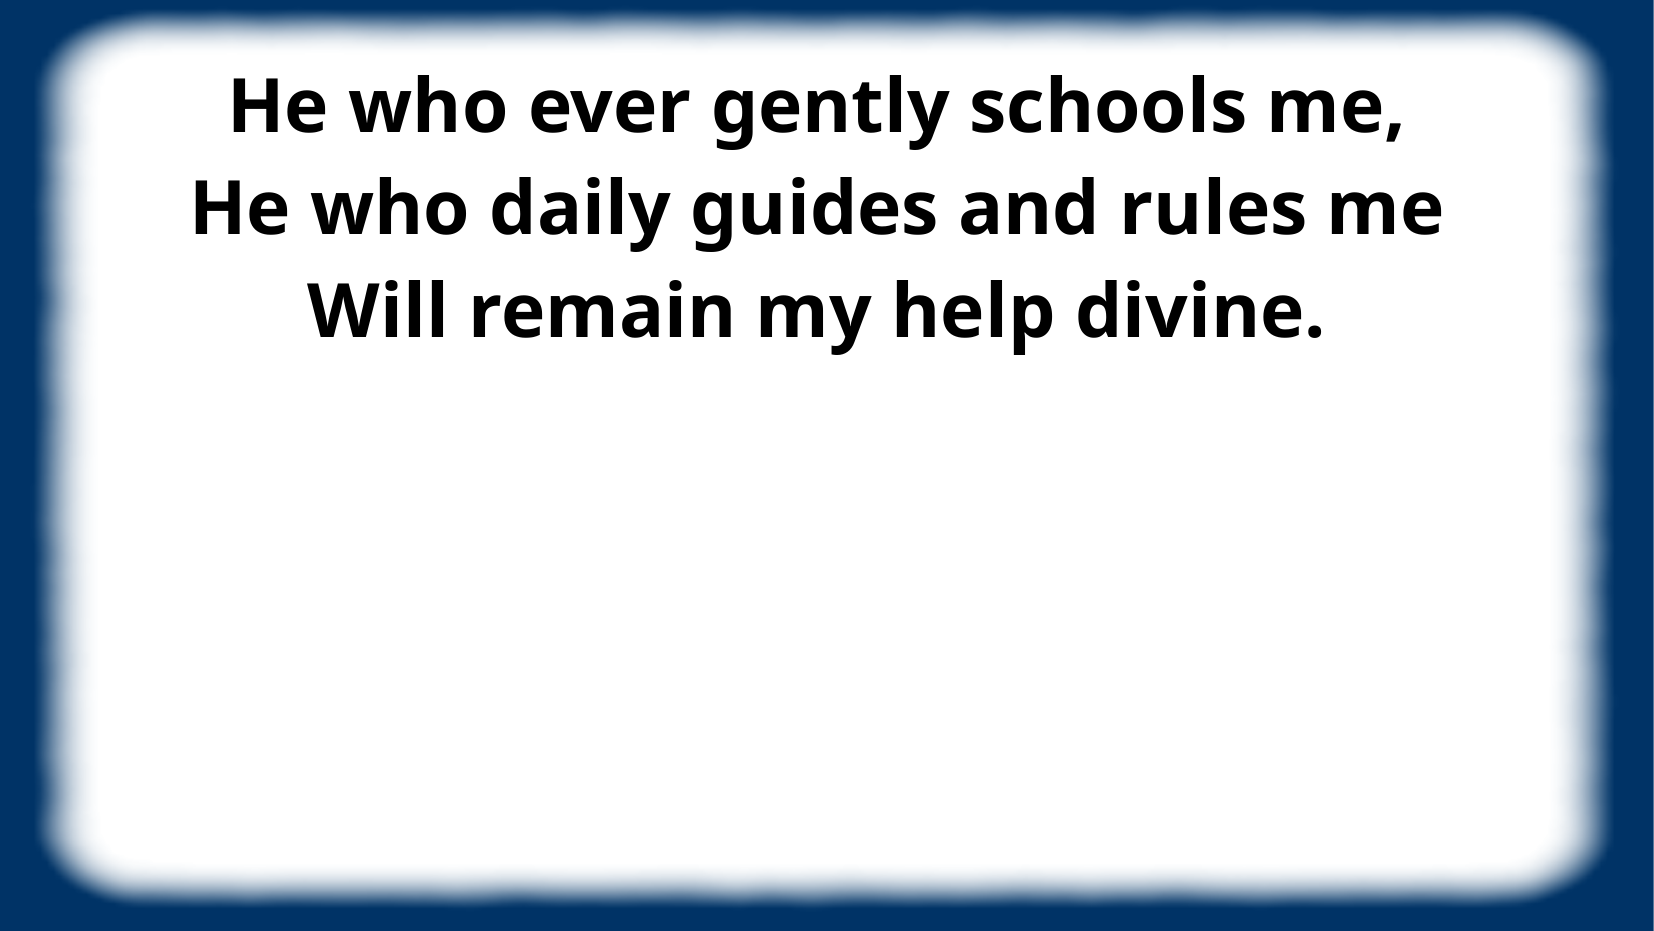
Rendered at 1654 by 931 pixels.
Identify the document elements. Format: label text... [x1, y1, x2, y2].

text_box He who ever gently schools me, He who daily guides and rules me Will remain my help divine. [90, 45, 1546, 360]
picture [0, 0, 1654, 931]
